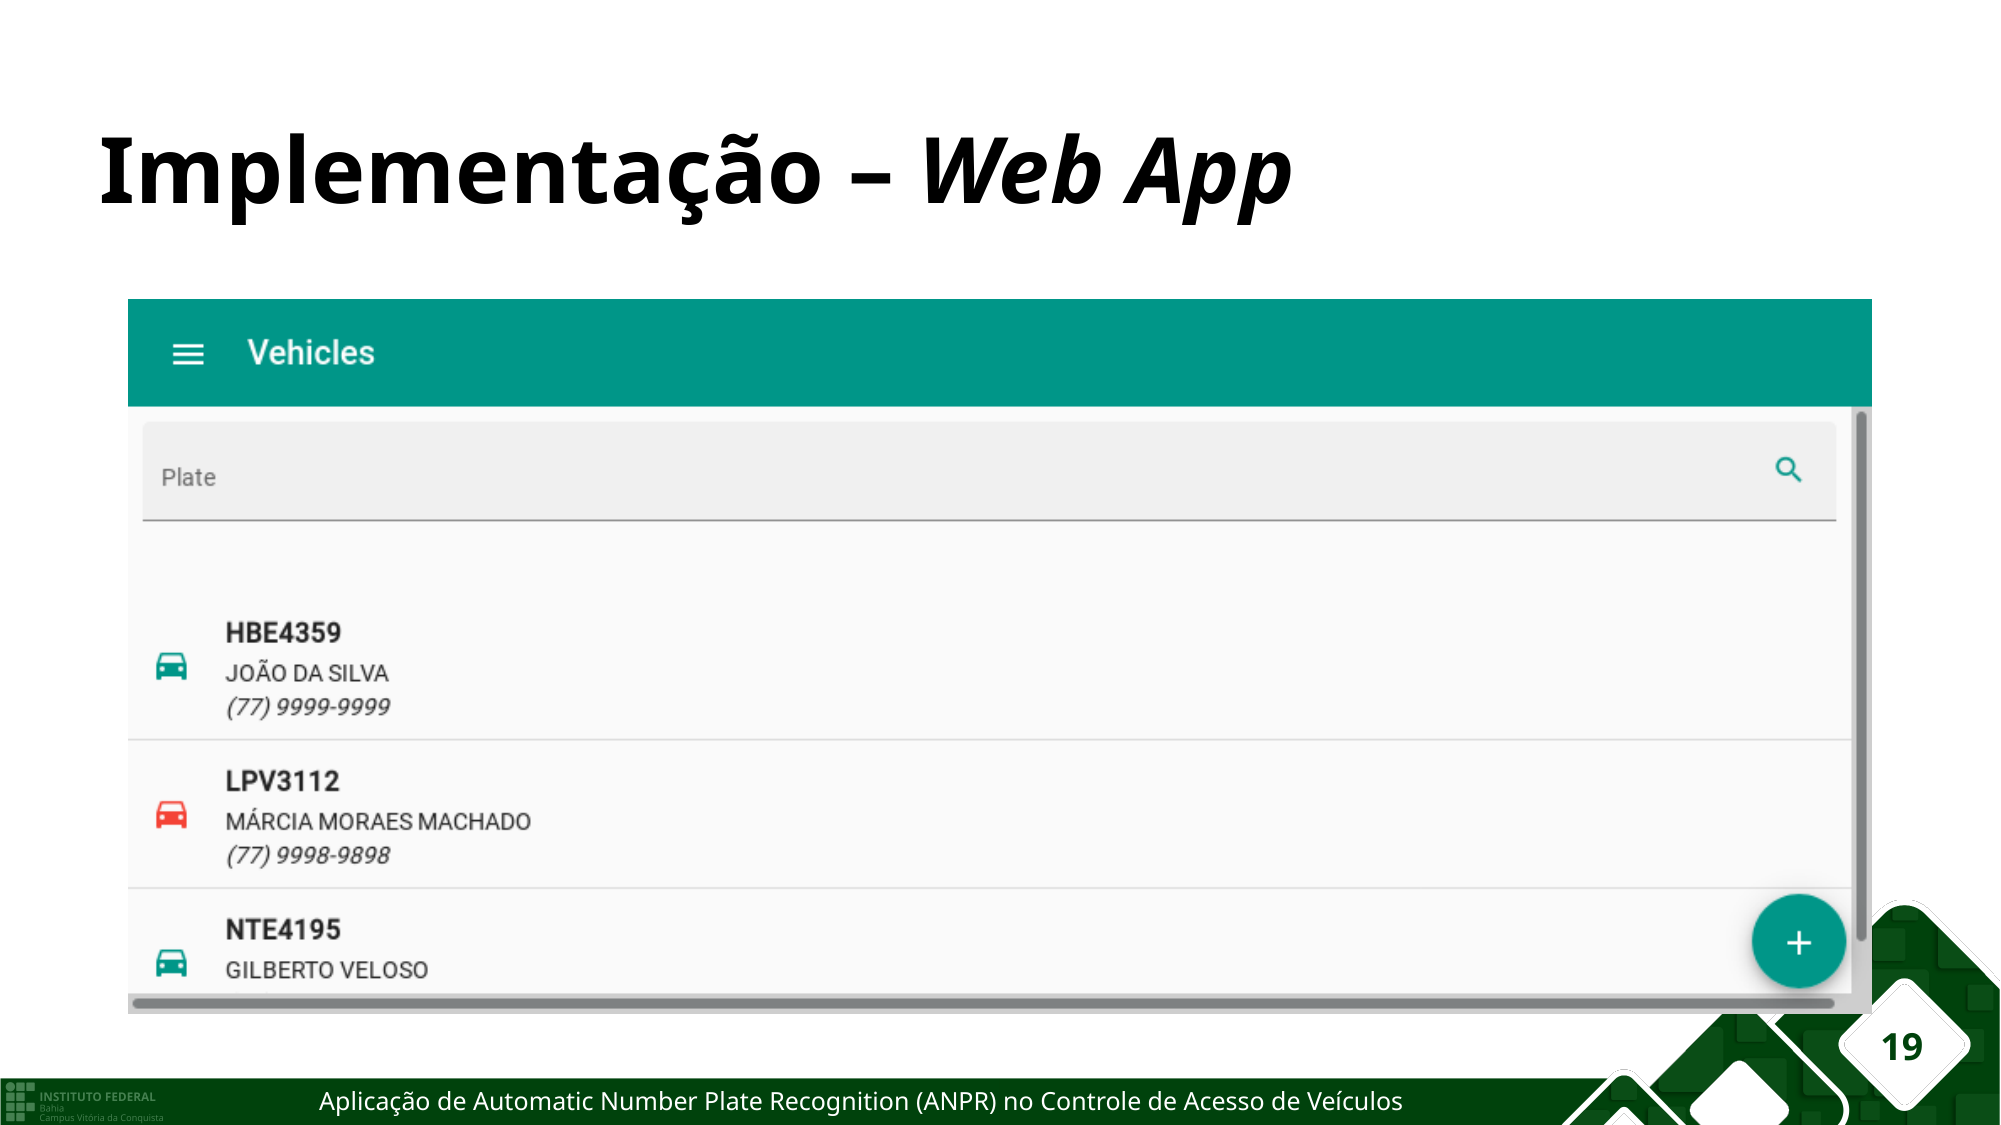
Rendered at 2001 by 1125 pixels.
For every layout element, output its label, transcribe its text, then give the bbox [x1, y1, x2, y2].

title Implementação – Web App [99, 59, 1900, 277]
picture [0, 299, 2000, 1125]
